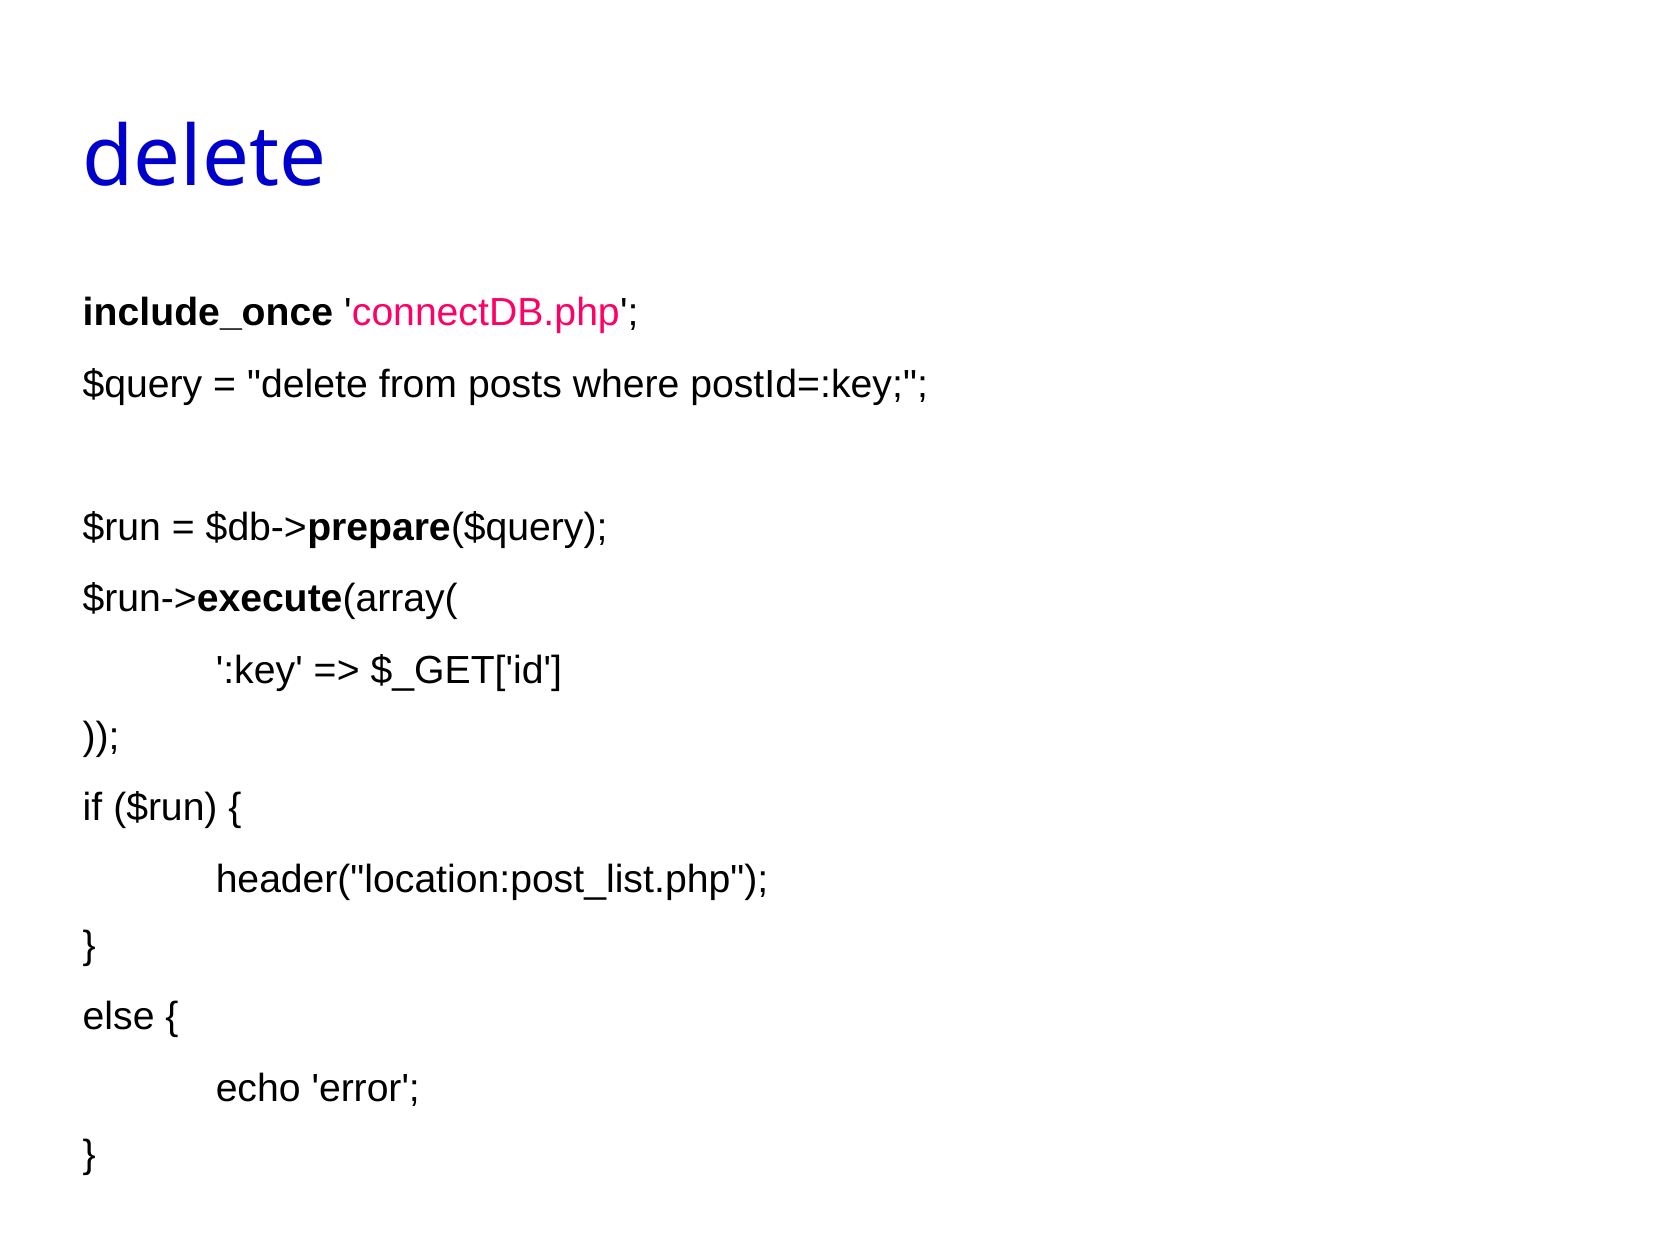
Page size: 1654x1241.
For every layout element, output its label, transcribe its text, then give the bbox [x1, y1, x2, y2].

list include_once 'connectDB.php'; $query = "delete from posts where postId=:key;"; $run = $db->prepare($query); $run->execute(array( ':key' => $_GET['id'] )); if ($run) { header("location:post_list.php"); } else { echo 'error'; } [82, 290, 1571, 1186]
title delete [82, 49, 1571, 257]
